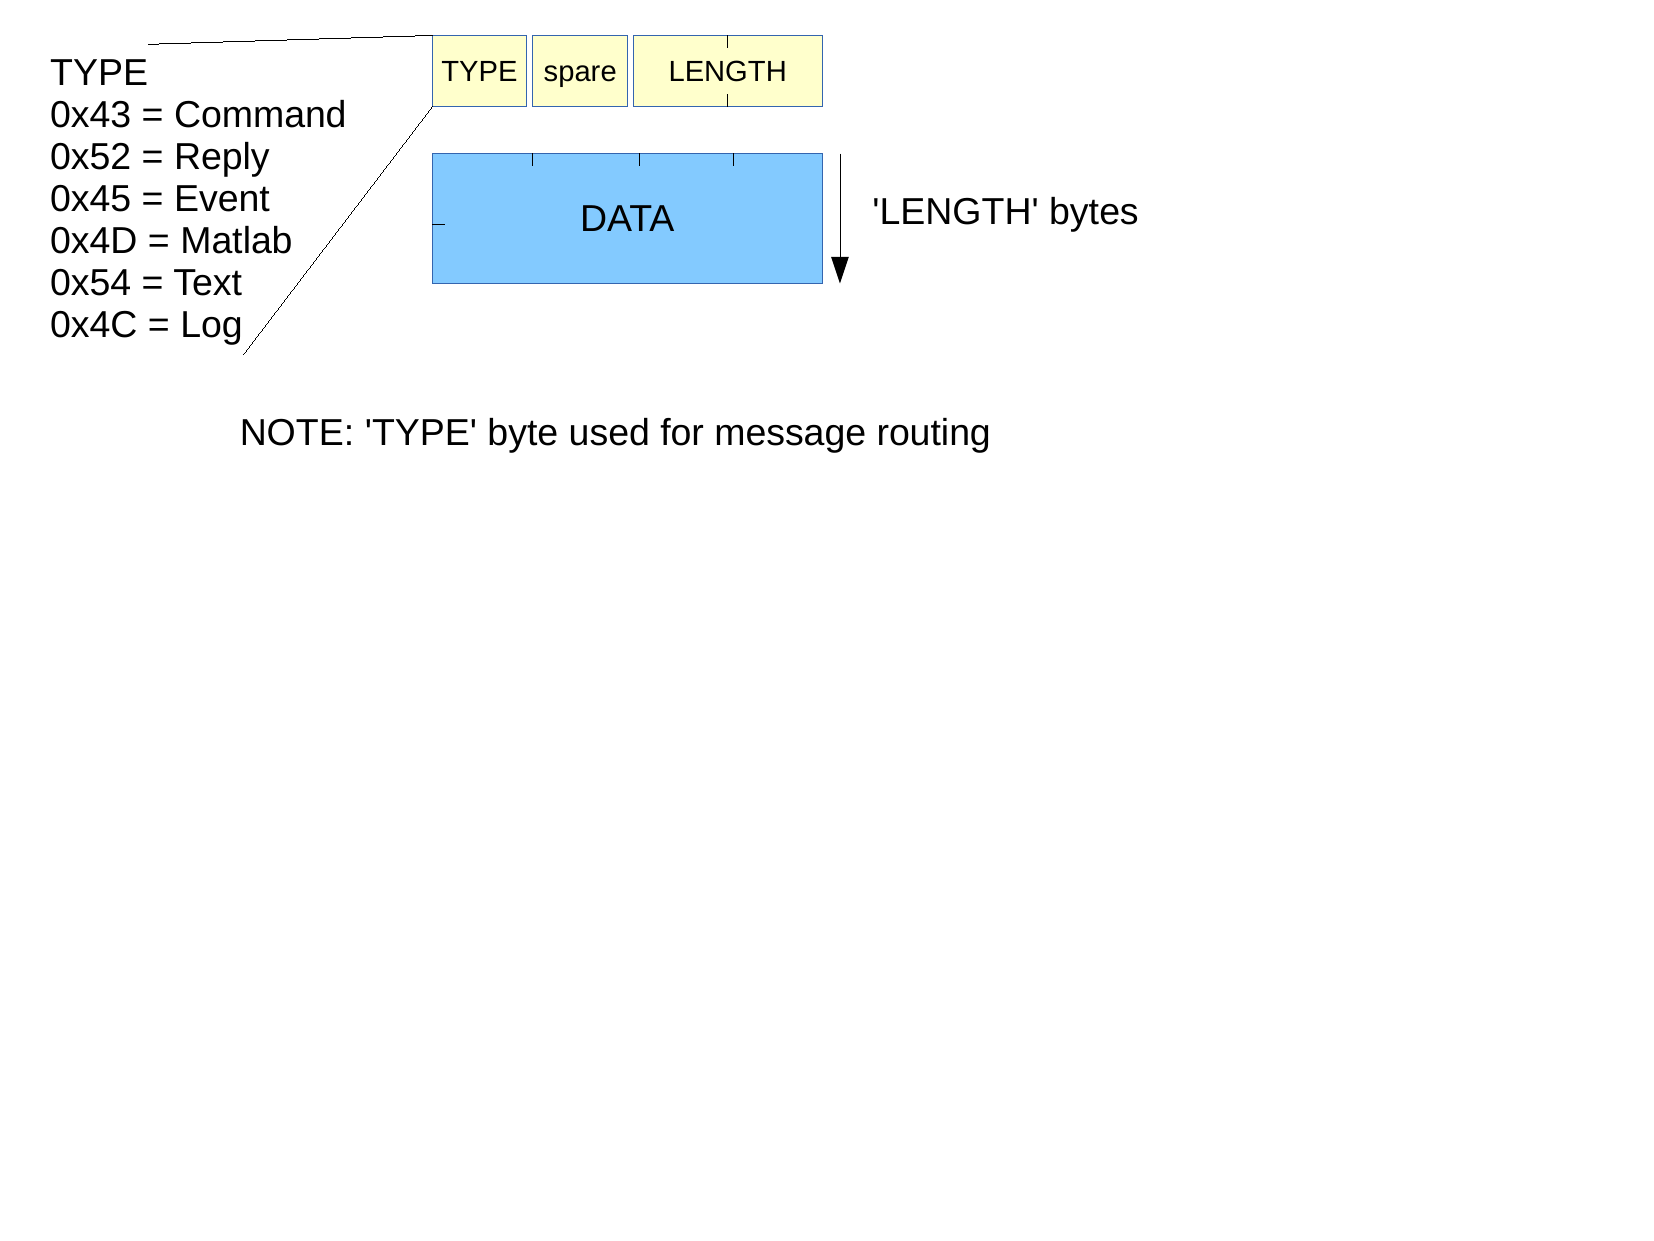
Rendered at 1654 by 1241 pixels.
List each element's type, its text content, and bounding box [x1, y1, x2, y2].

text_box DATA [432, 153, 823, 284]
text_box LENGTH [633, 35, 823, 107]
text_box 'LENGTH' bytes [857, 183, 1154, 240]
text_box spare [532, 35, 628, 107]
text_box TYPE 0x43 = Command 0x52 = Reply 0x45 = Event 0x4D = Matlab 0x54 = Text 0x4C = Log [35, 44, 362, 438]
text_box NOTE: 'TYPE' byte used for message routing [225, 403, 1007, 461]
text_box TYPE [432, 35, 527, 107]
